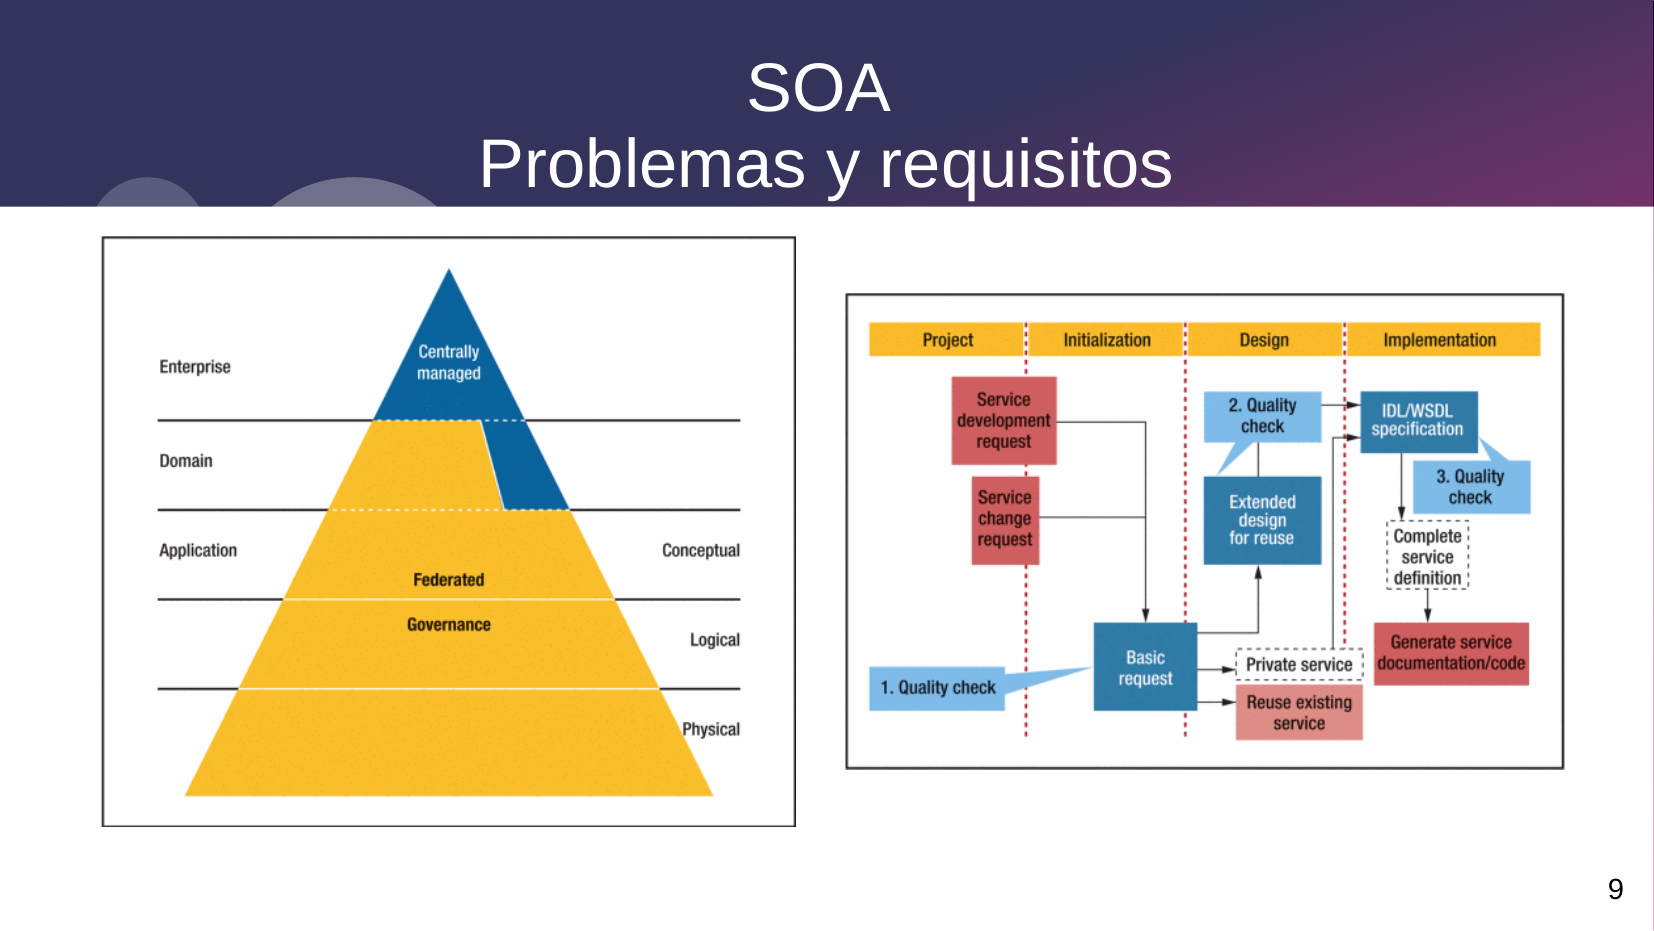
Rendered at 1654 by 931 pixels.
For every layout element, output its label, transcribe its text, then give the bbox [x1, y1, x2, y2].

title SOA Problemas y requisitos [88, 44, 1565, 207]
picture [845, 293, 1566, 770]
picture [101, 236, 796, 827]
